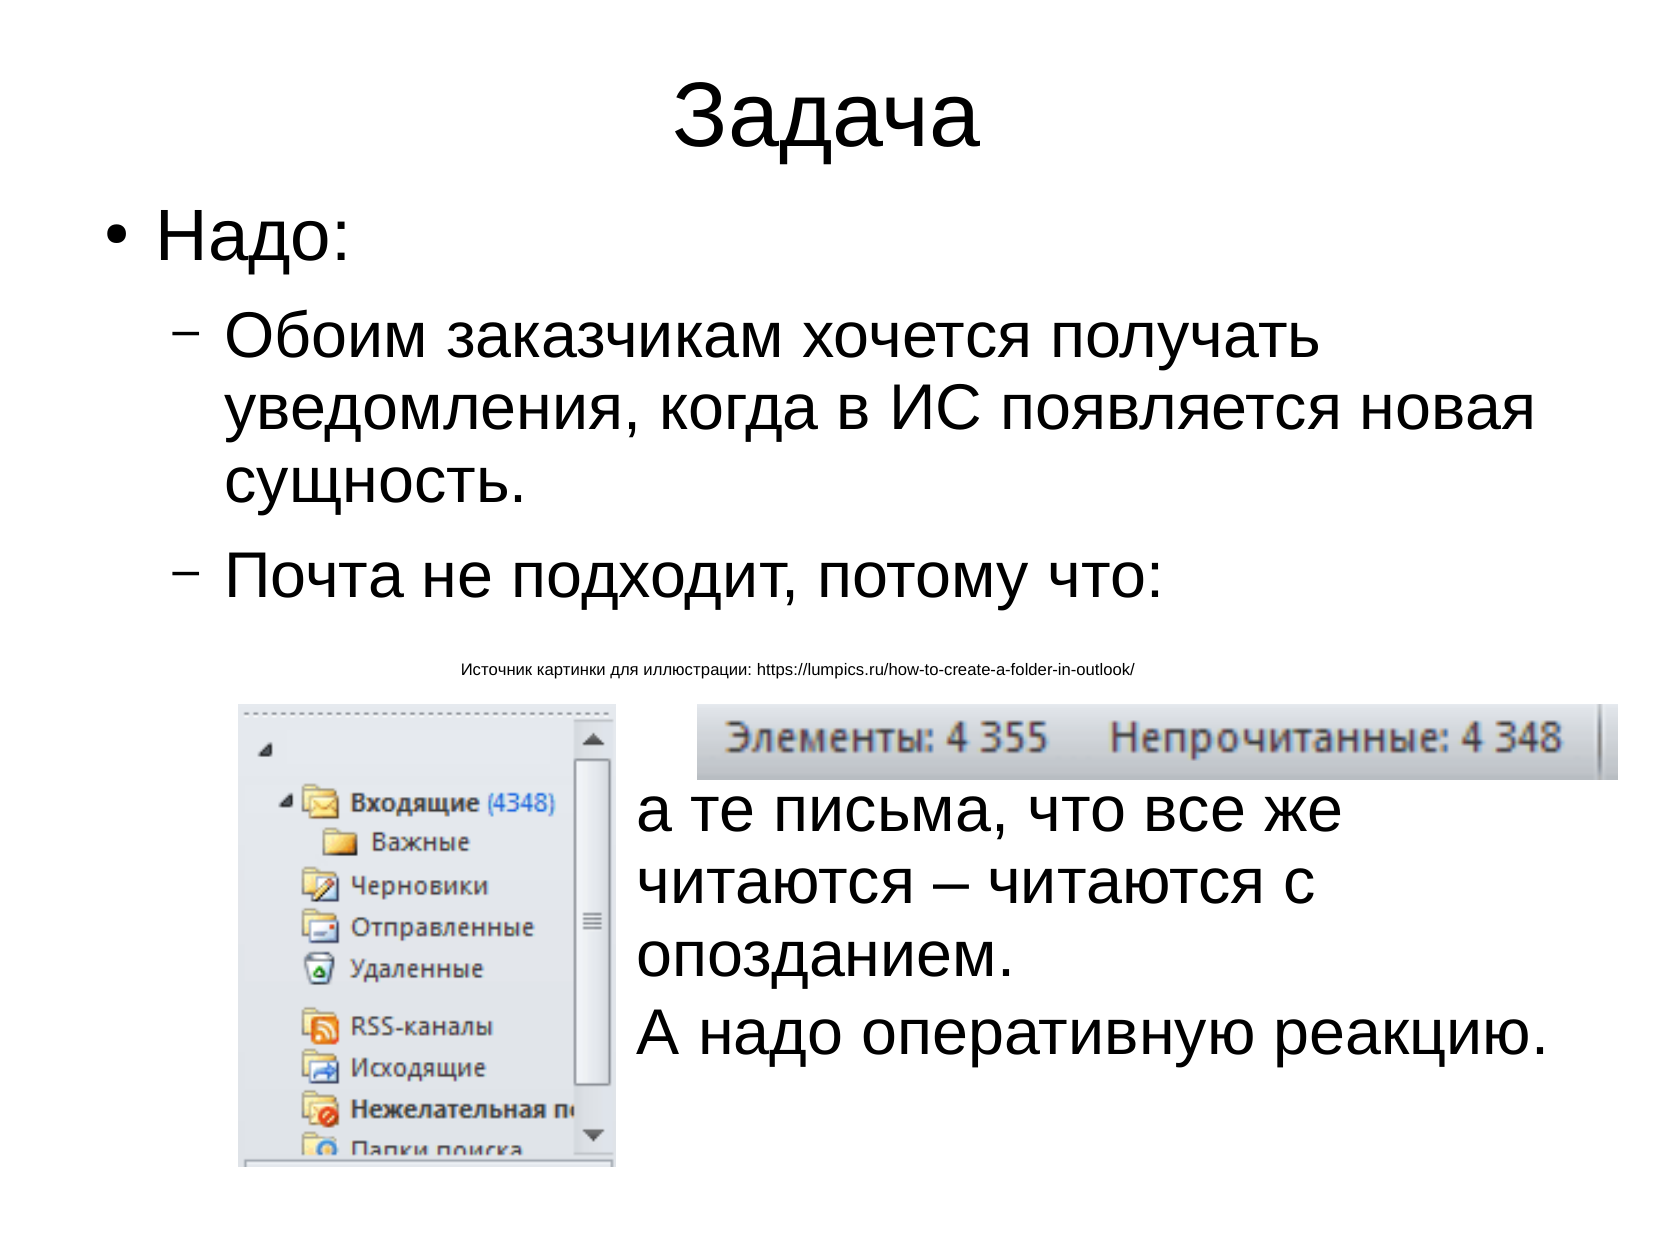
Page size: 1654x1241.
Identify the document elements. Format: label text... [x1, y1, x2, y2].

title Задача [82, 49, 1571, 181]
list Источник картинки для иллюстрации: https://lumpics.ru/how-to-create-a-folder-in-outlook/ [390, 660, 1306, 691]
list Надо: Обоим заказчикам хочется получать уведомления, когда в ИС появляется новая сущность. Почта не подходит, потому что: а те письма, что все же читаются – читаются с опозданием. А надо оперативную реакцию. [86, 195, 1576, 1126]
picture [697, 704, 1618, 781]
picture [238, 704, 616, 1167]
